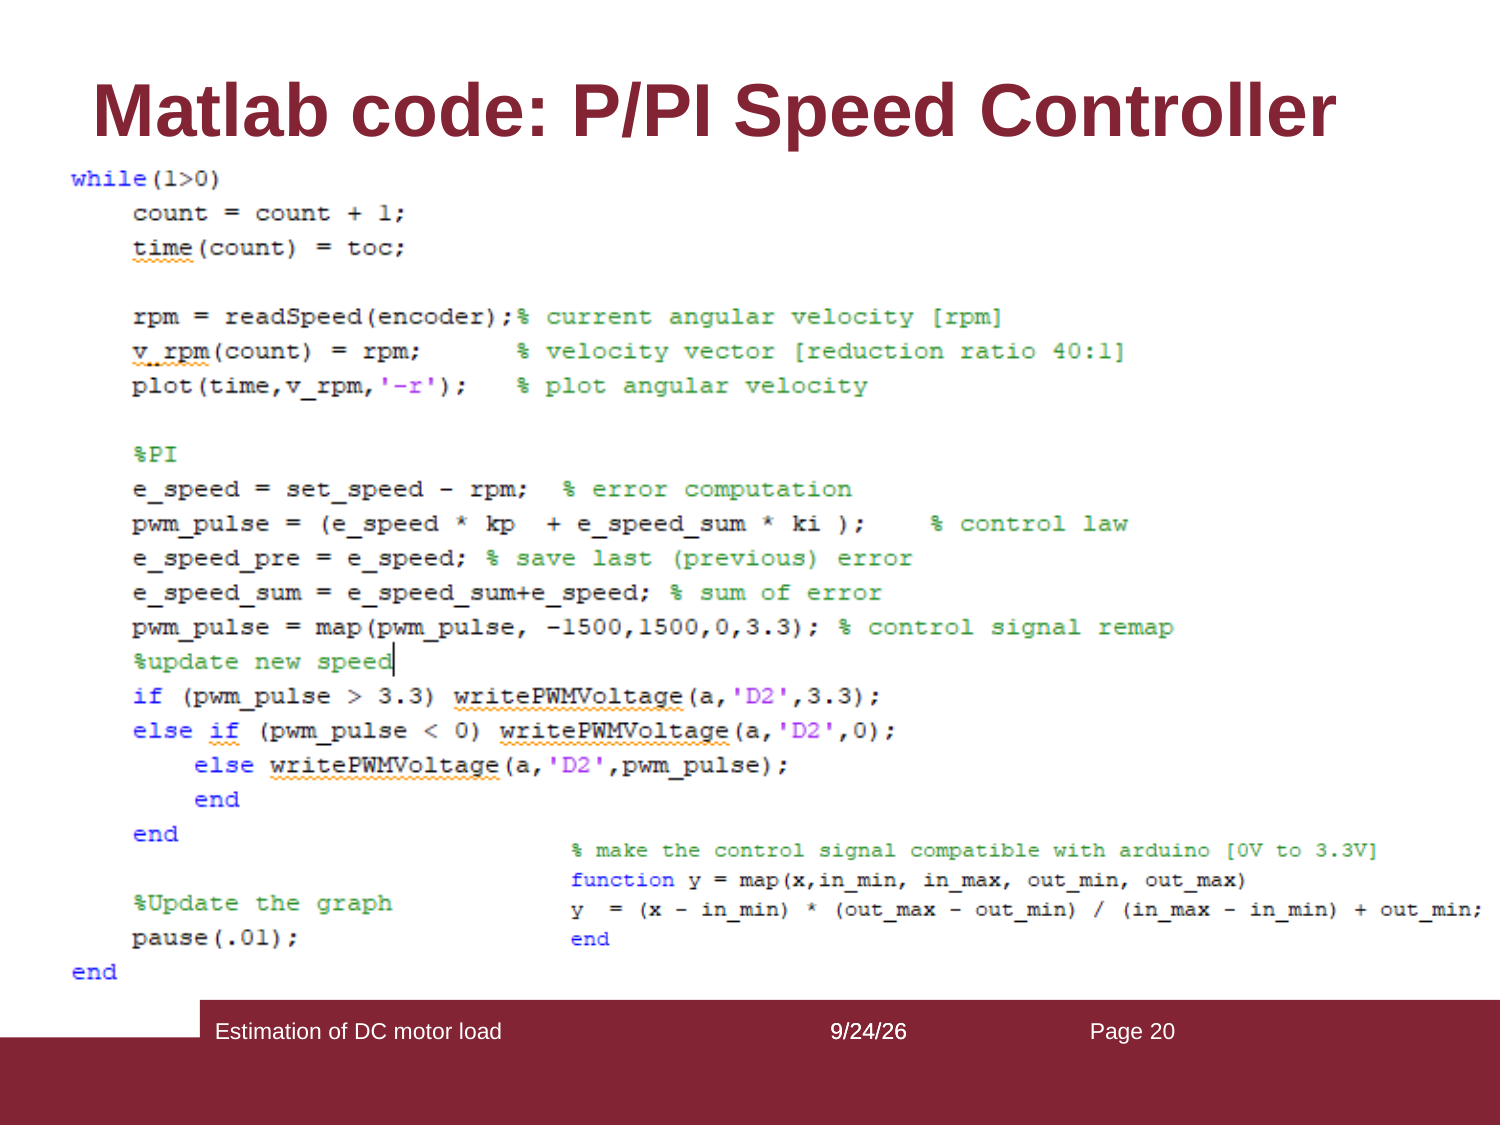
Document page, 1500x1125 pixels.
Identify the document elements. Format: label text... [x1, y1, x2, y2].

text_box 2/27/18 [712, 1008, 1026, 1084]
picture [67, 163, 1493, 985]
text_box Matlab code: P/PI Speed Controller [77, 61, 1374, 161]
text_box Estimation of DC motor load [199, 1008, 675, 1084]
text_box Page 20 [1074, 1008, 1388, 1084]
